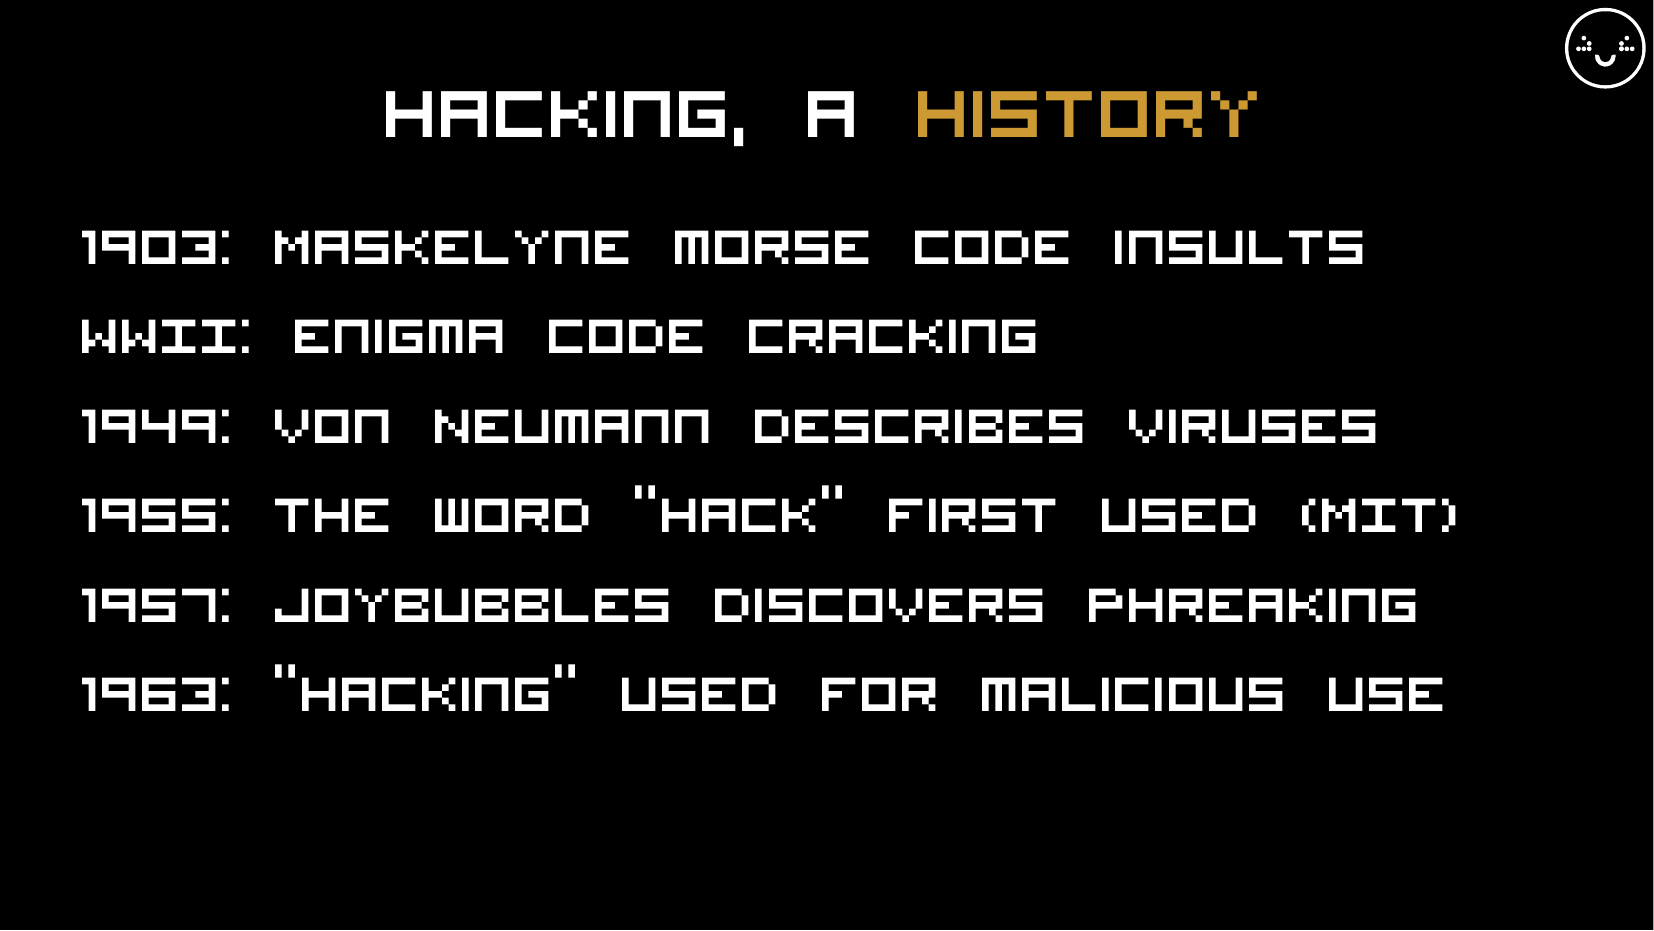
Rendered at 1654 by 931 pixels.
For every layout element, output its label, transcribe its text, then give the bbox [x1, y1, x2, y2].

title Hacking, A History [82, 37, 1571, 193]
list 1903: Maskelyne morse code insults WWII: Enigma code cracking 1949: Von Neumann describes viruses 1955: The word “Hack” first used (MIT) 1957: Joybubbles discovers Phreaking 1963: “hacking” used for malicious use [82, 217, 1571, 758]
